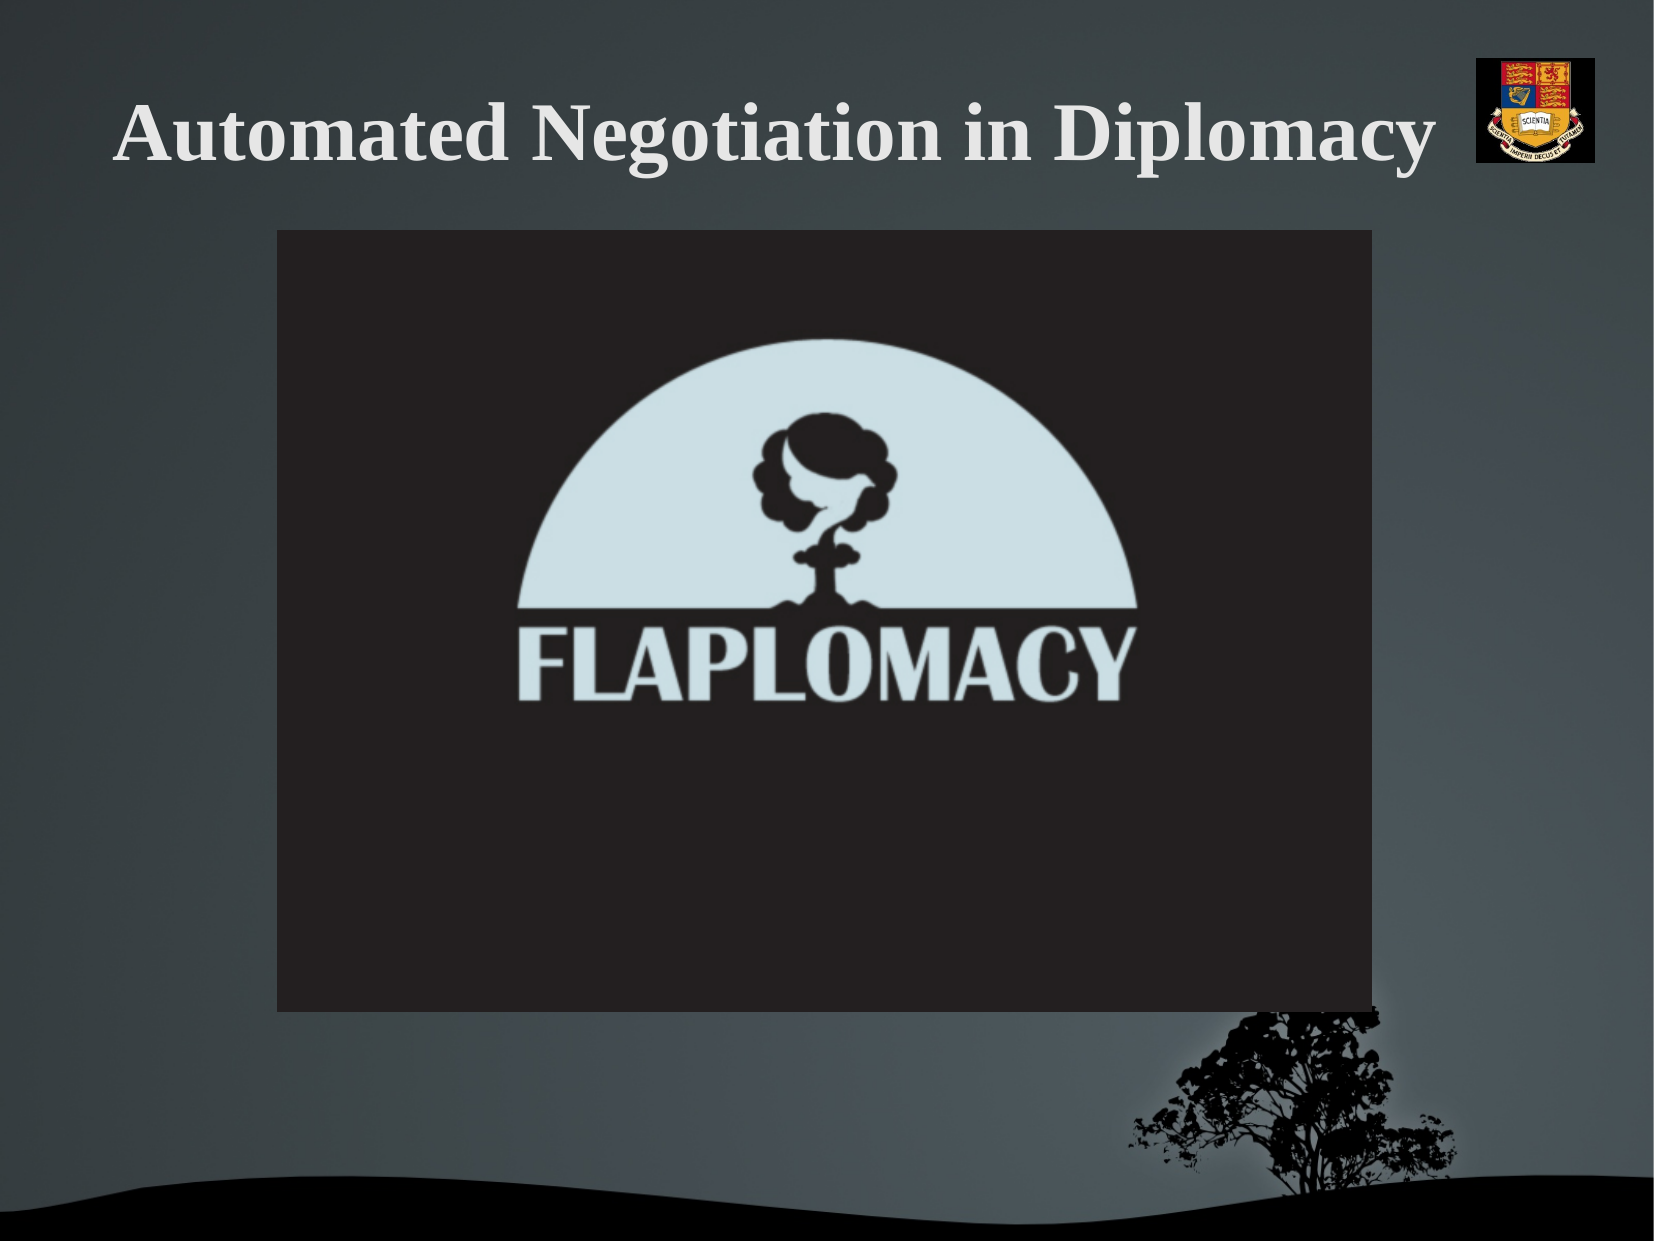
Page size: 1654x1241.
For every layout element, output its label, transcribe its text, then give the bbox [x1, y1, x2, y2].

picture [0, 0, 1654, 1241]
title Automated Negotiation in Diplomacy [59, 29, 1506, 237]
